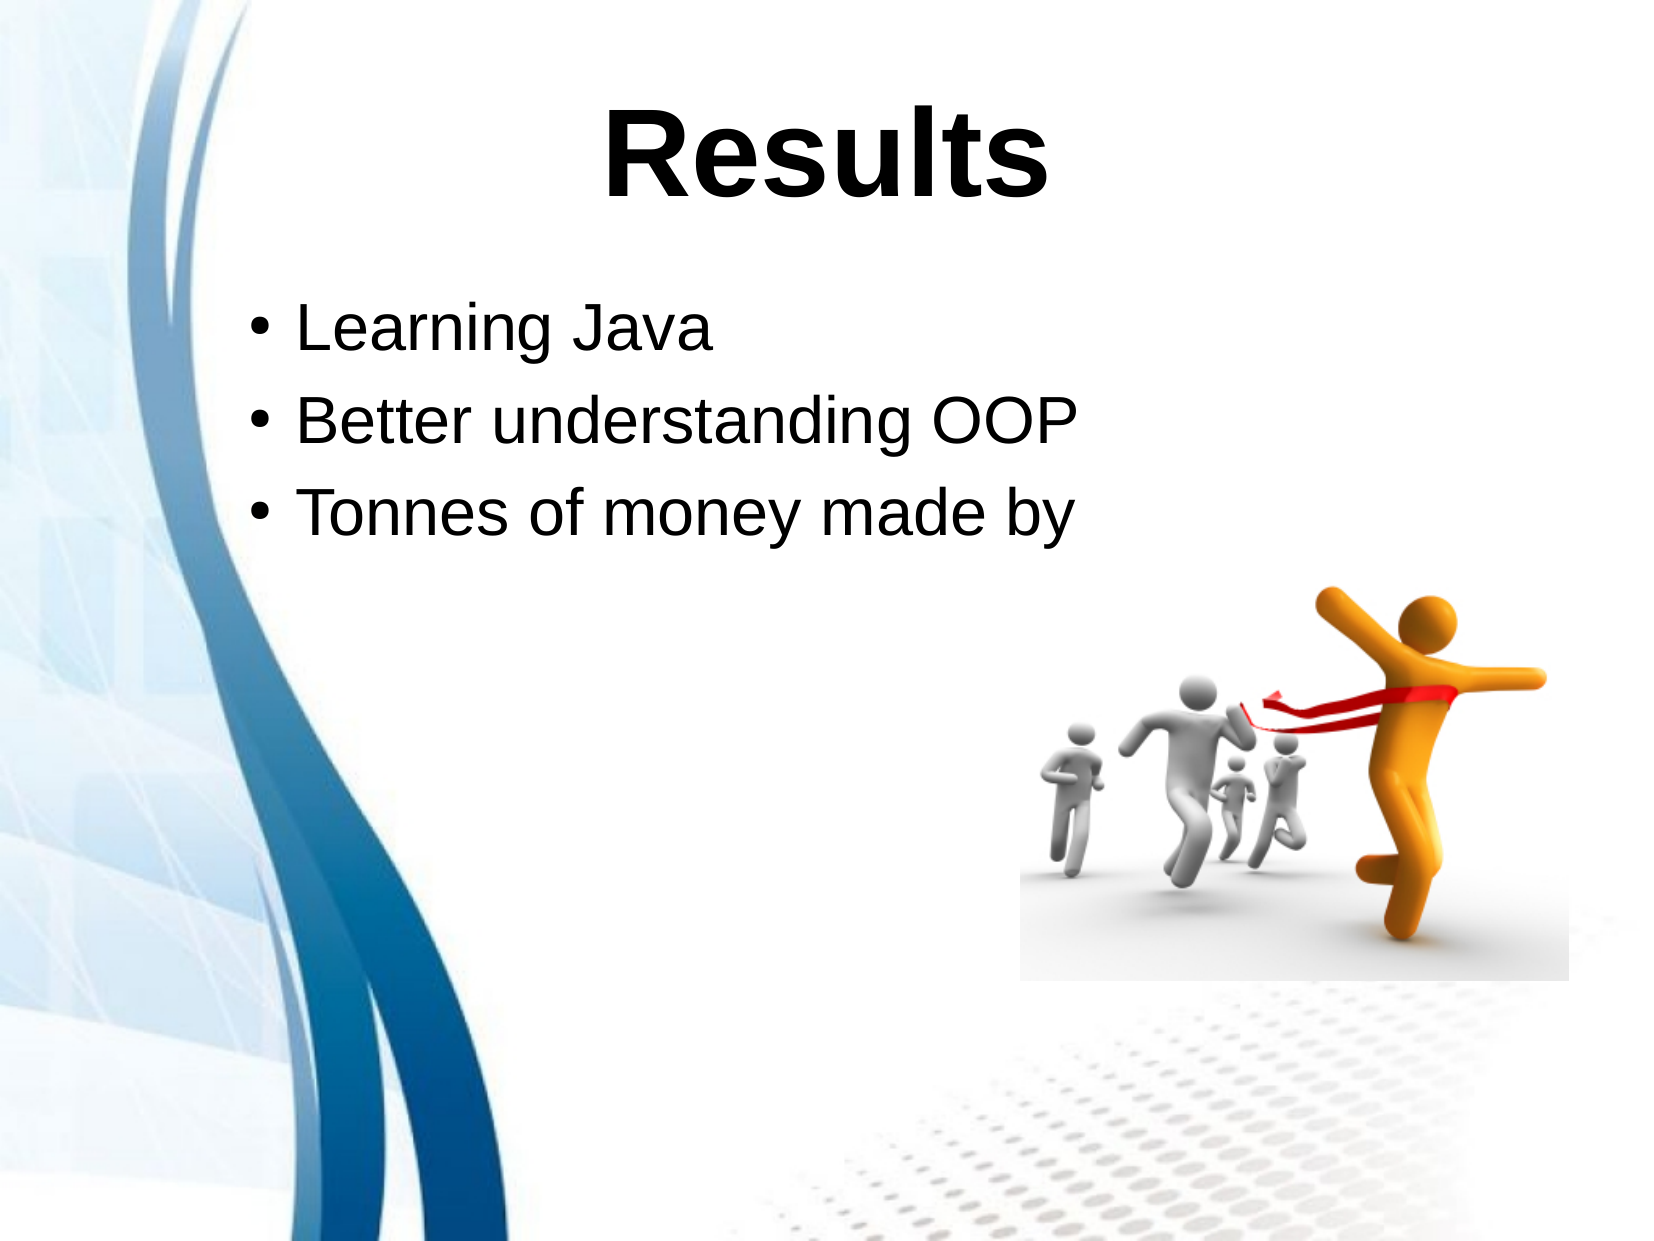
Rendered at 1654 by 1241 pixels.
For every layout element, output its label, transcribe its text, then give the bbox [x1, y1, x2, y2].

picture [0, 0, 1654, 1241]
title Results [82, 49, 1571, 257]
list Learning Java Better understanding OOP Tonnes of money made by [82, 290, 1571, 1010]
